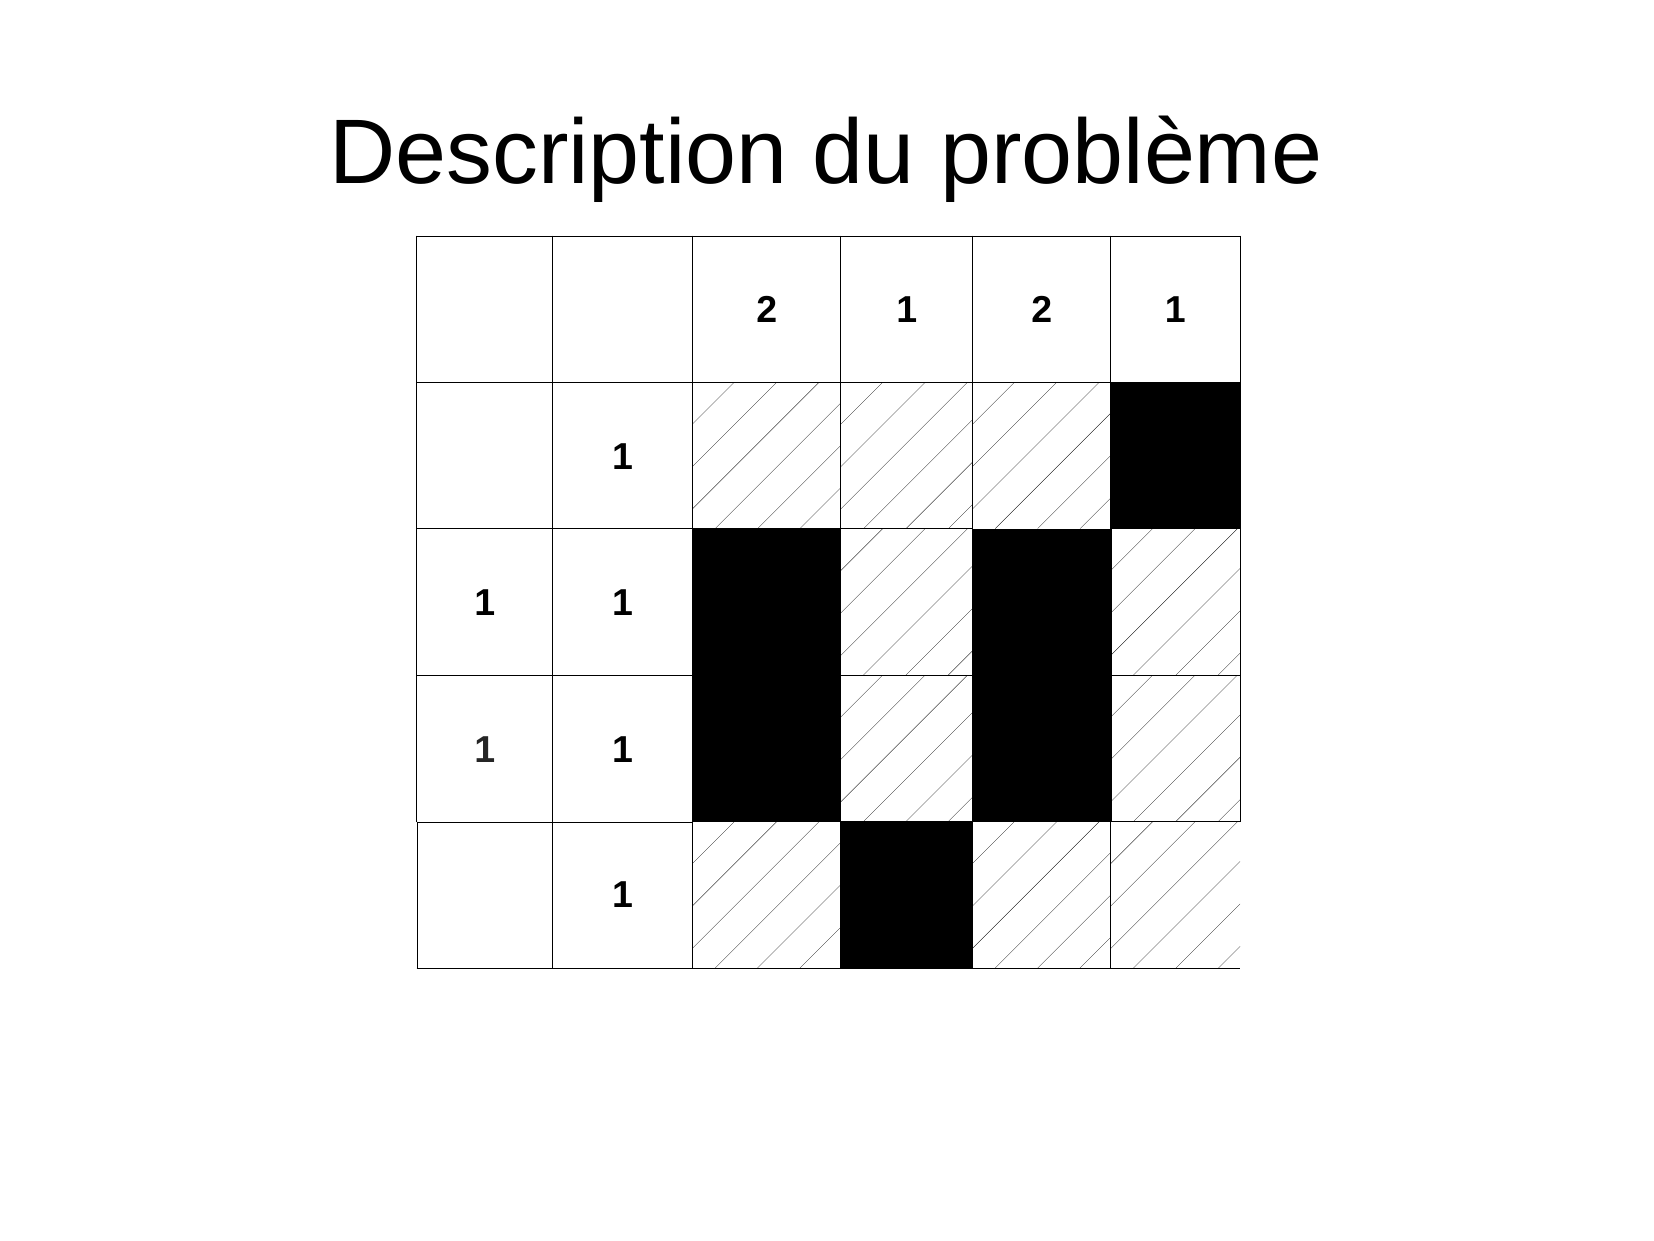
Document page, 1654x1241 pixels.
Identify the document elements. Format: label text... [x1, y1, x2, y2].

table_header [417, 237, 552, 382]
table_cell [693, 822, 840, 968]
table_cell [841, 383, 972, 528]
table_cell 1 [553, 529, 692, 675]
table_cell 1 [417, 529, 552, 675]
table_cell [693, 529, 840, 675]
table_cell [693, 676, 840, 821]
table_header 2 [973, 237, 1110, 382]
table_cell [1111, 822, 1240, 968]
table_header 1 [1111, 237, 1240, 382]
table_header 2 [693, 237, 840, 382]
table_cell [973, 383, 1110, 529]
title Description du problème [82, 49, 1571, 257]
table_cell [693, 383, 840, 528]
table_cell 1 [553, 676, 692, 822]
table_cell 1 [553, 823, 692, 968]
table_header 1 [841, 237, 972, 382]
table_cell [1111, 383, 1240, 528]
table_cell [973, 676, 1111, 821]
table_cell 1 [553, 383, 692, 528]
table_cell 1 [417, 676, 552, 822]
table_header [553, 237, 692, 382]
table_cell [1112, 529, 1240, 675]
table_cell [973, 530, 1111, 675]
table_cell [841, 822, 972, 968]
table_cell [973, 822, 1110, 968]
table_cell [418, 823, 552, 968]
table_cell [841, 529, 972, 675]
table_cell [417, 383, 552, 528]
table_cell [841, 676, 972, 821]
table_cell [1112, 676, 1240, 821]
